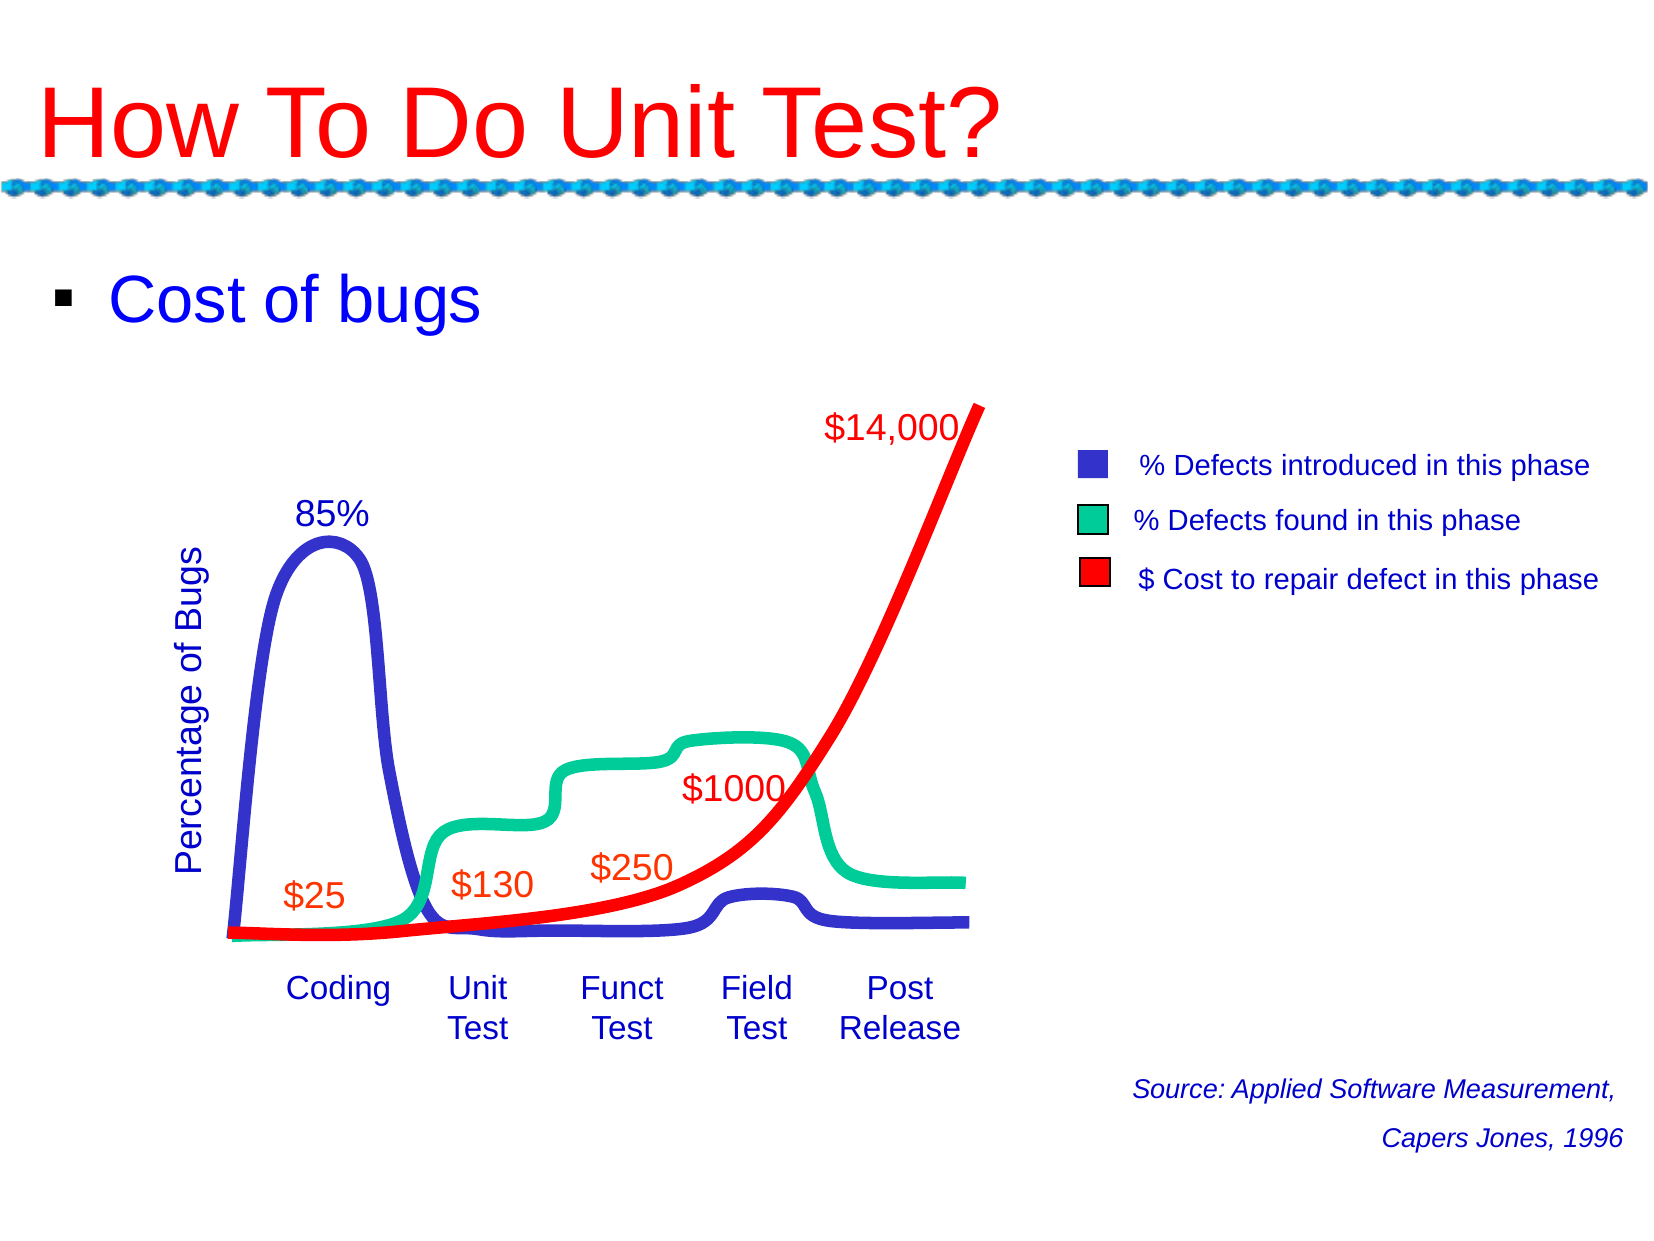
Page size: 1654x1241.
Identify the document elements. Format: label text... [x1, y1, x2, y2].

text_box Funct Test [565, 958, 679, 1054]
text_box % Defects found in this phase [1118, 494, 1537, 545]
text_box Coding [270, 958, 407, 1014]
text_box $1000 [666, 756, 802, 817]
text_box $250 [554, 835, 689, 896]
text_box $14,000 [809, 395, 975, 456]
picture [0, 178, 37, 199]
title [88, 225, 1474, 351]
list Cost of bugs [37, 262, 1651, 1163]
title How To Do Unit Test? [37, 37, 1651, 207]
text_box Field Test [705, 958, 809, 1054]
text_box Unit Test [431, 958, 524, 1054]
text_box [1077, 450, 1091, 479]
text_box $ Cost to repair defect in this phase [1123, 552, 1616, 603]
text_box $25 [268, 863, 361, 924]
text_box Post Release [823, 958, 977, 1054]
text_box Percentage of Bugs [156, 531, 217, 891]
text_box Source: Applied Software Measurement, Capers Jones, 1996 [1087, 1063, 1638, 1162]
text_box % Defects introduced in this phase [1091, 439, 1607, 490]
text_box 85% [279, 481, 385, 542]
text_box [1080, 558, 1111, 587]
text_box $130 [435, 852, 550, 913]
